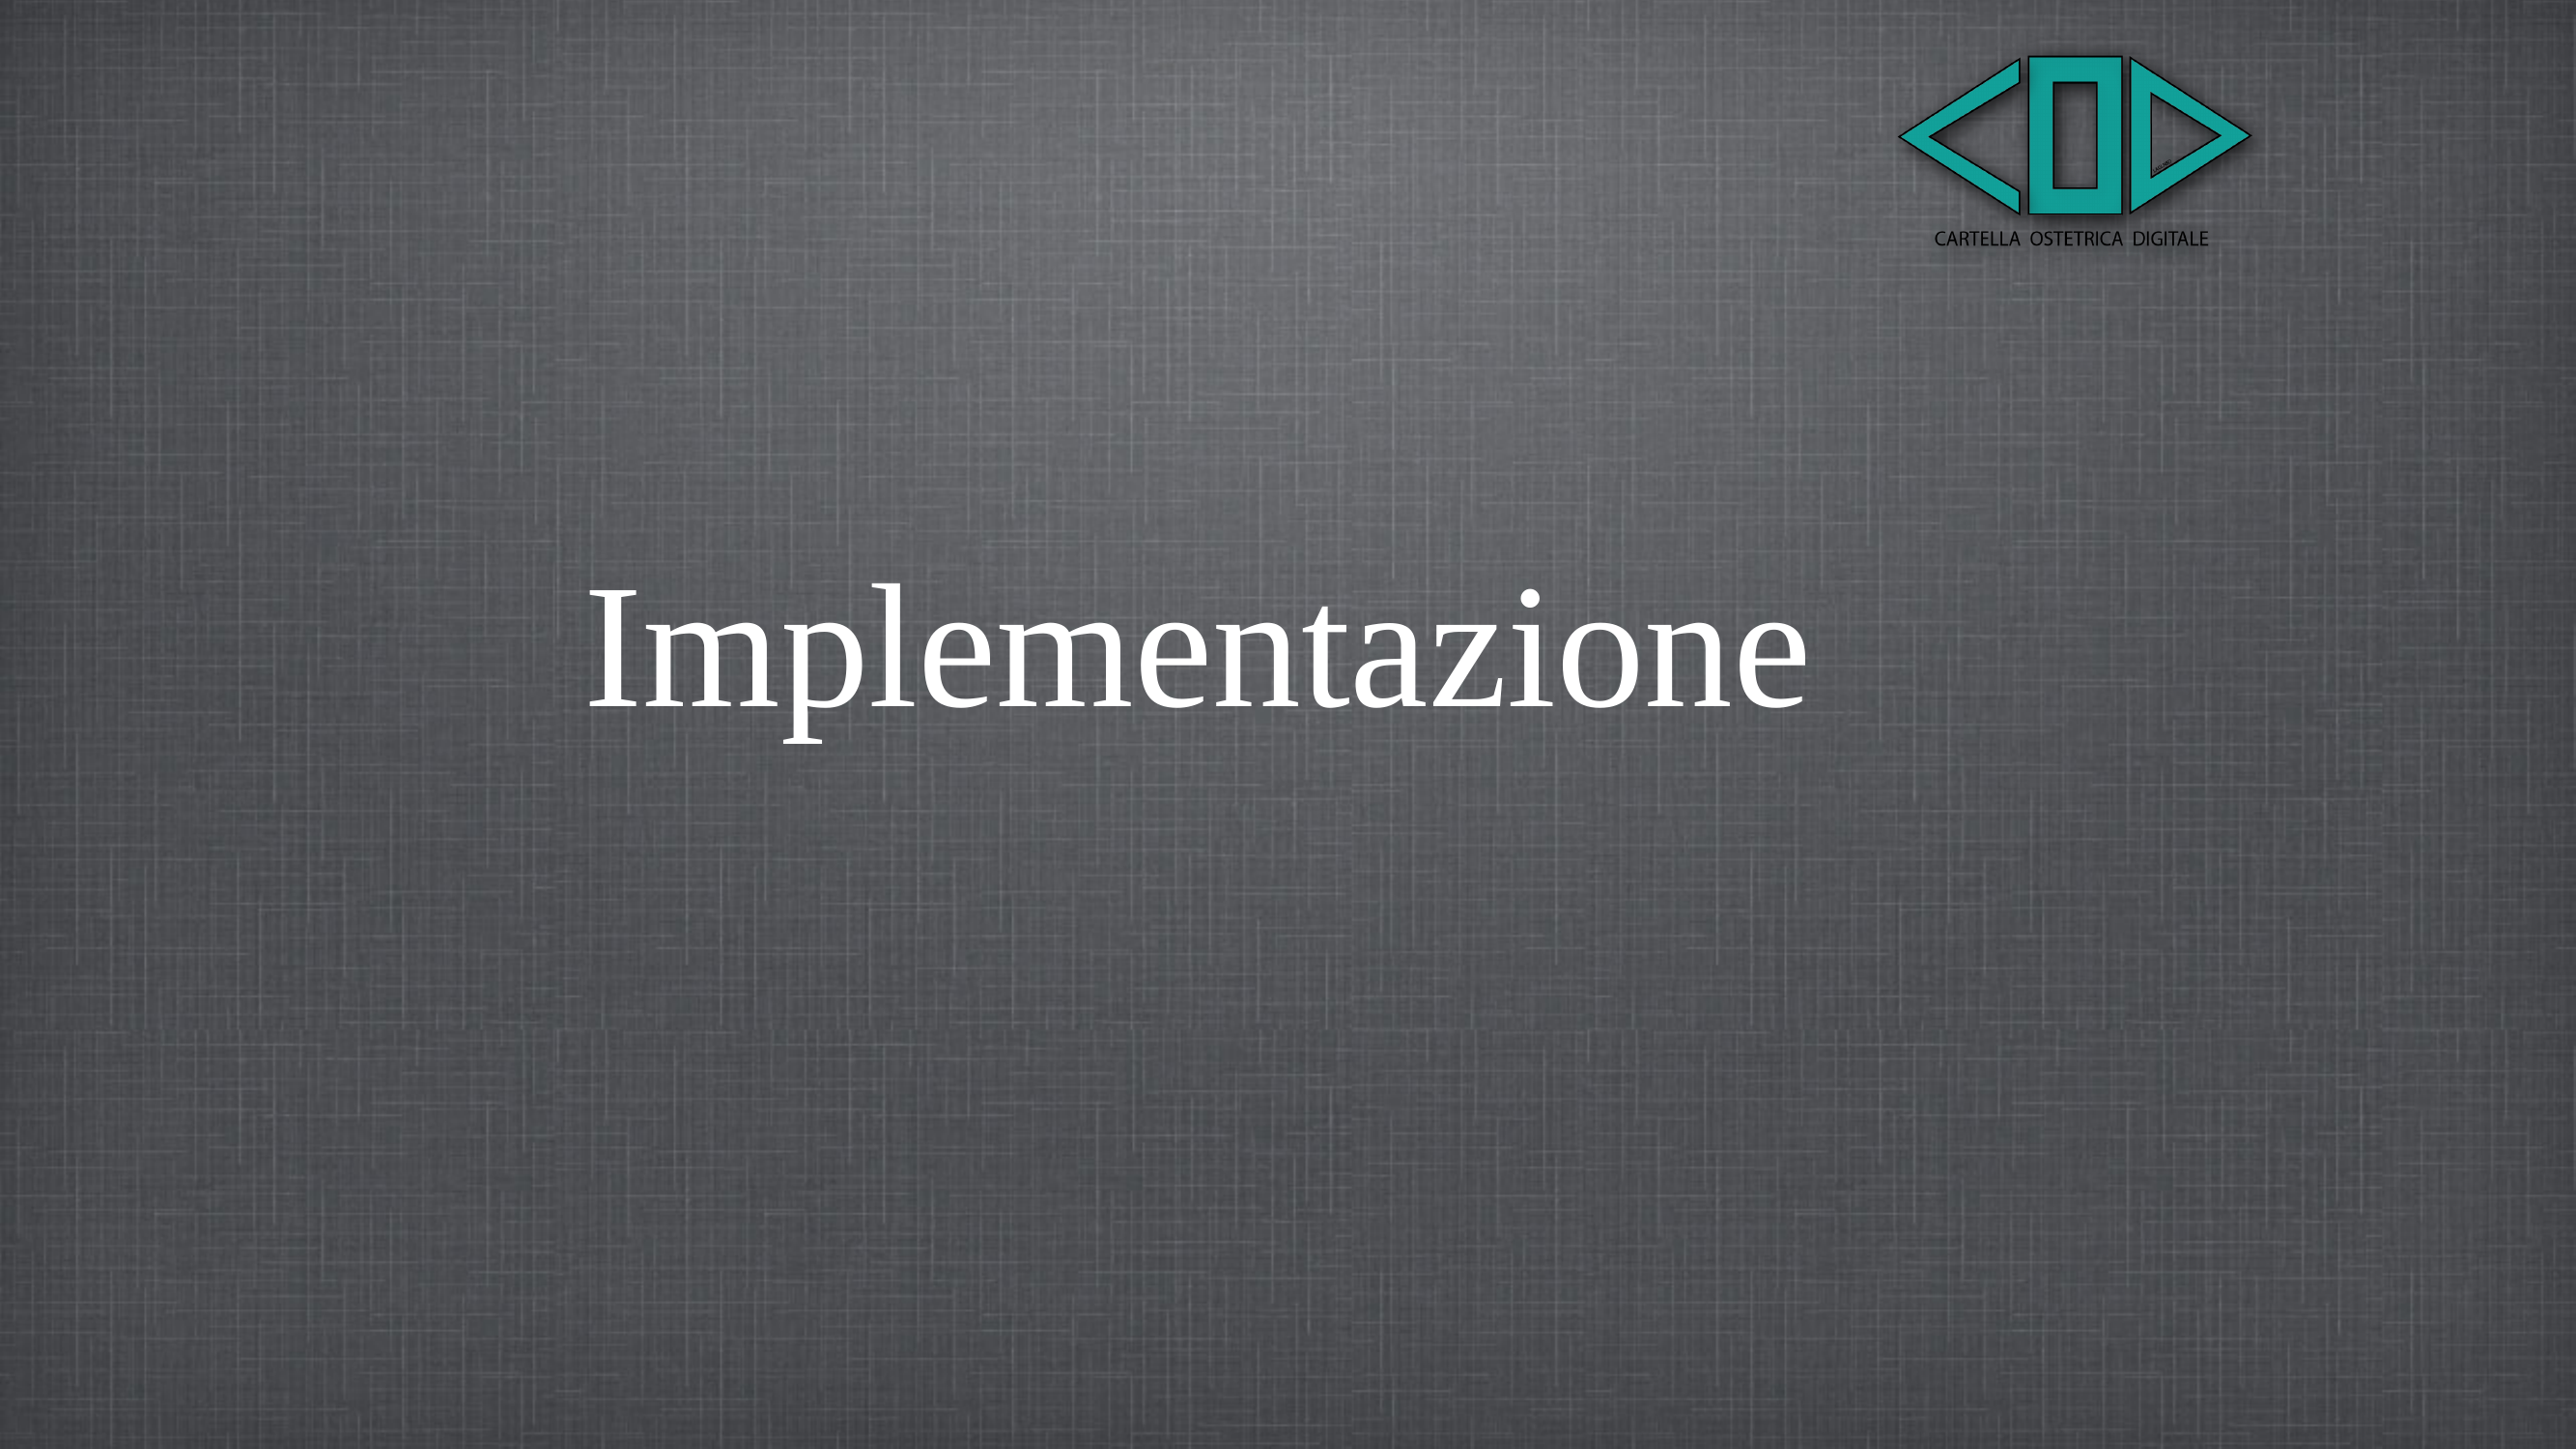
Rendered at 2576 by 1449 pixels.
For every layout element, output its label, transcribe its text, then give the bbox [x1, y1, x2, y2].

text_box Implementazione [359, 582, 2038, 805]
picture [0, 0, 2576, 1449]
